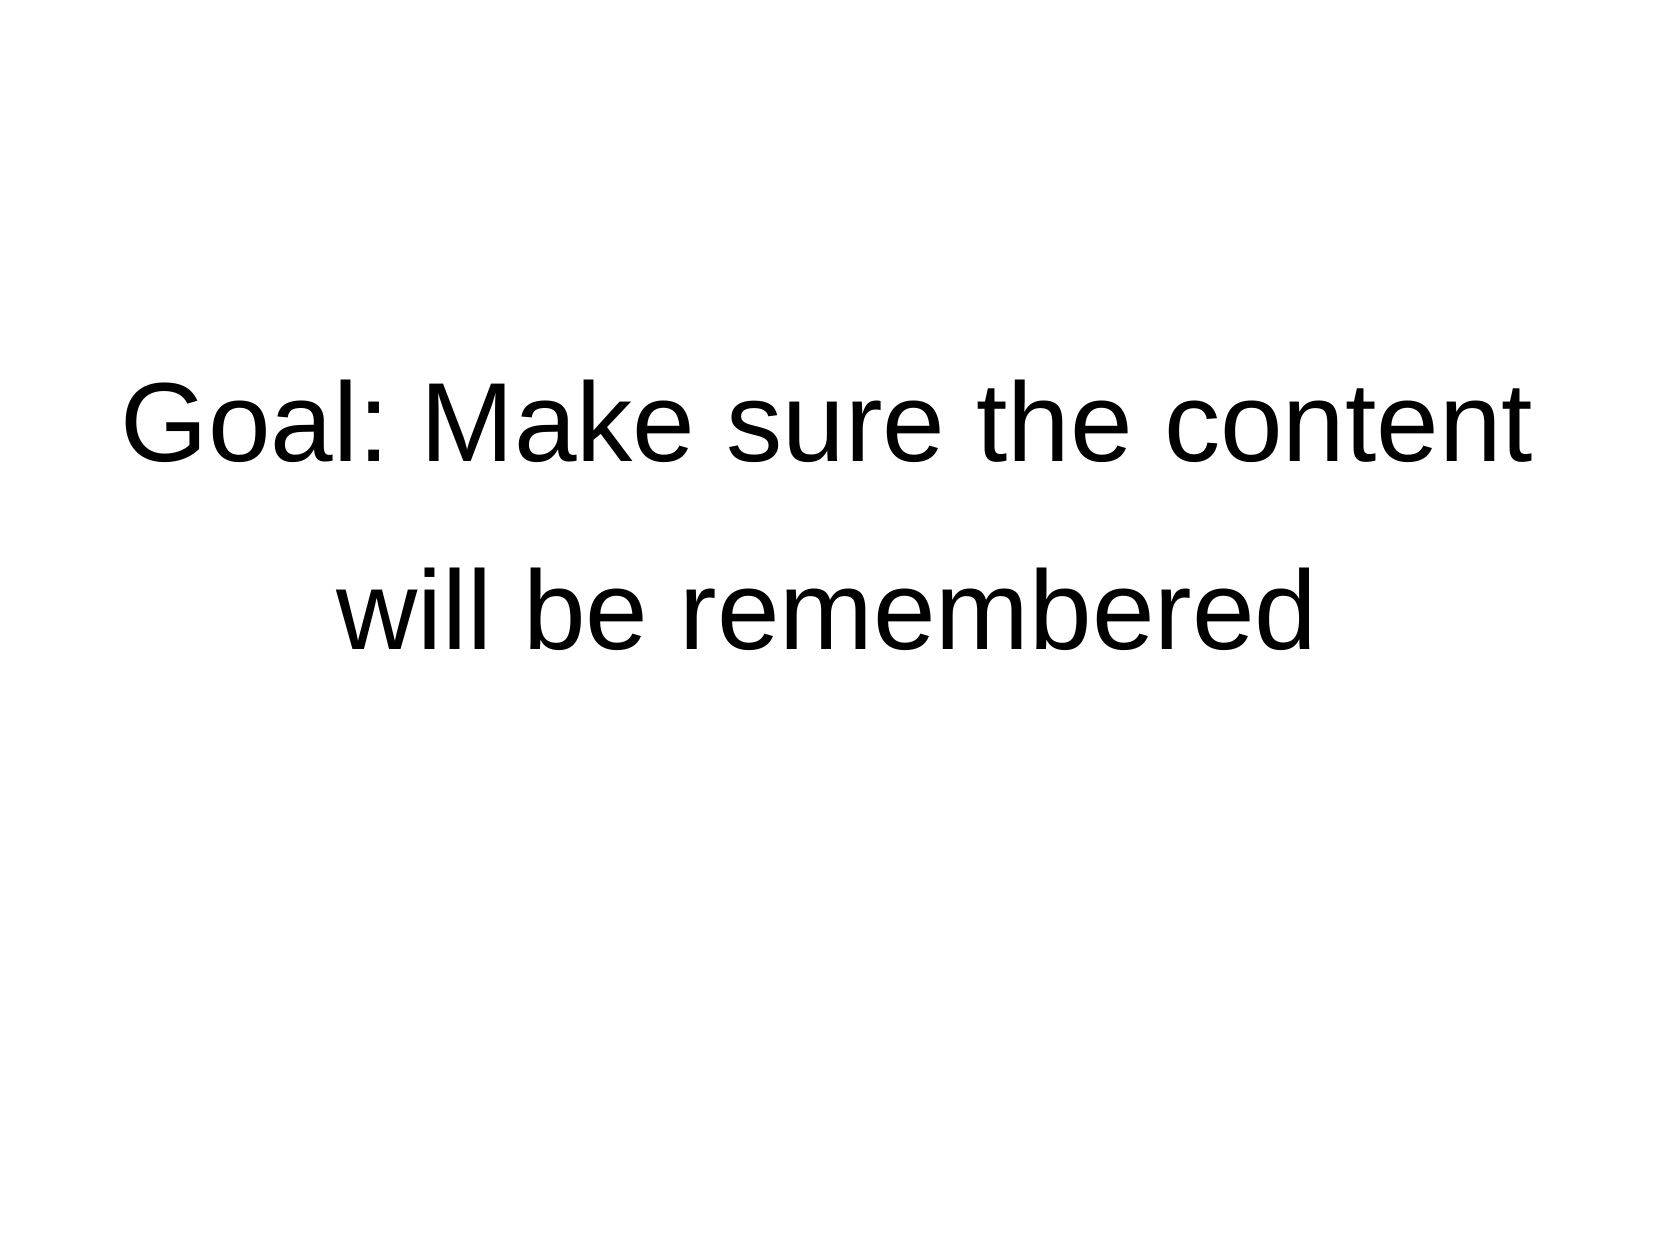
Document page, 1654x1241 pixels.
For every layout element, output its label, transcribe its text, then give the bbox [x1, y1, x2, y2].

subtitle Goal: Make sure the content will be remembered [82, 49, 1571, 1109]
